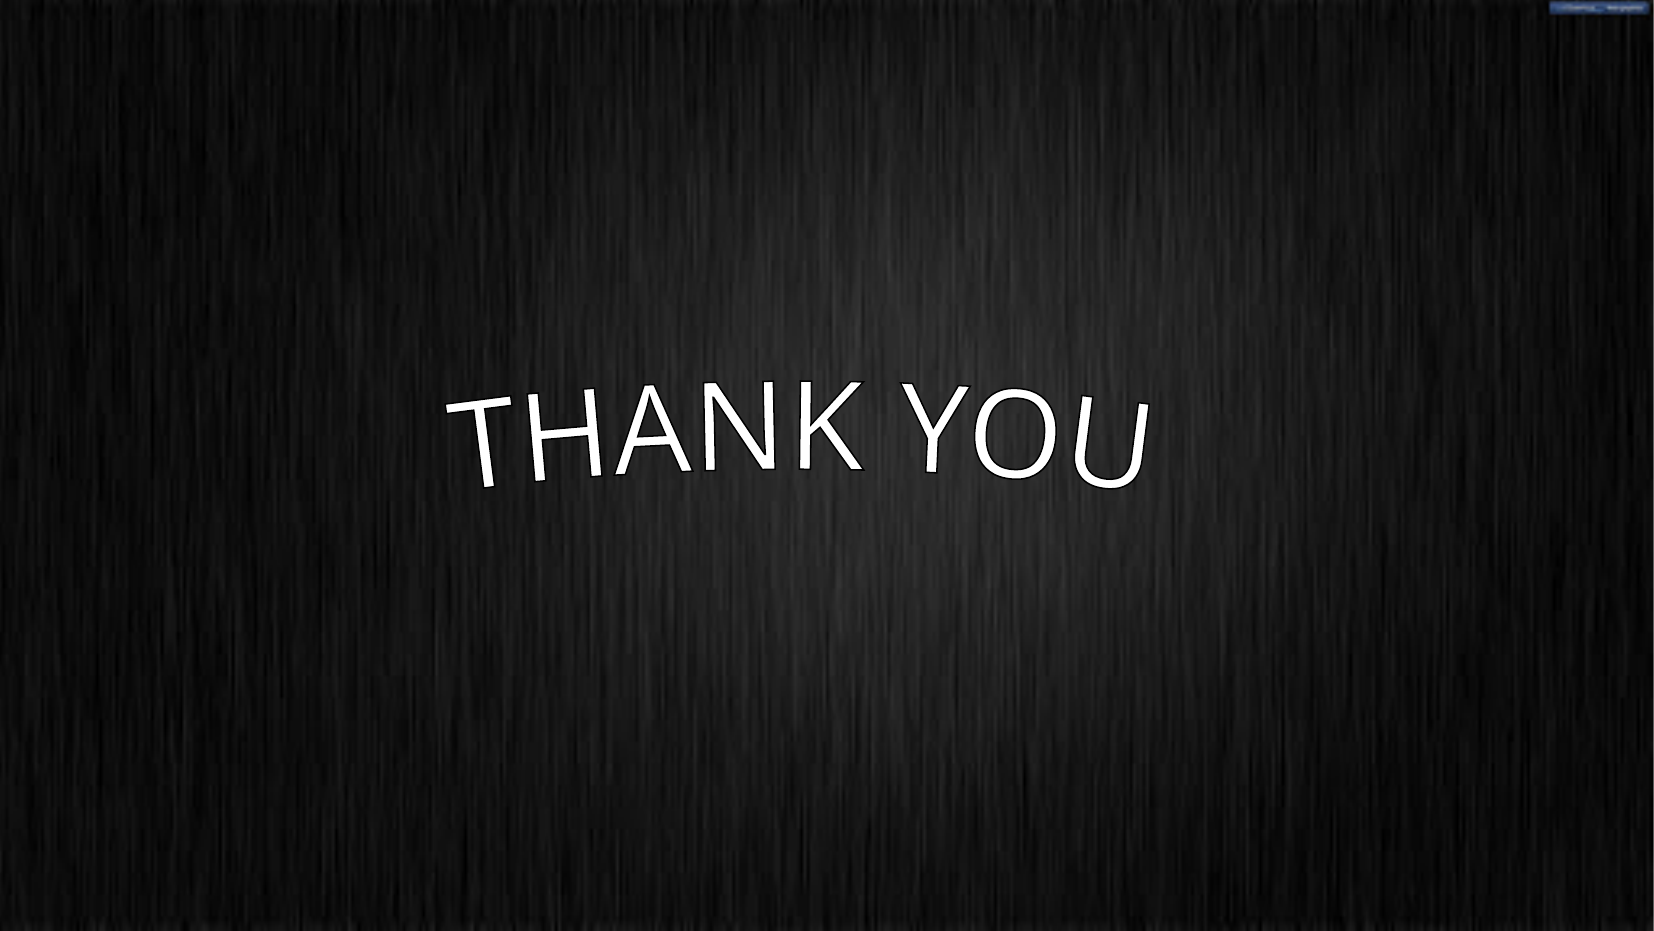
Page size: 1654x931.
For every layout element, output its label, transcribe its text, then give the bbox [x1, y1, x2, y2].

text_box THANK YOU [703, 381, 776, 471]
text_box THANK YOU [527, 388, 603, 482]
text_box THANK YOU [445, 395, 512, 489]
picture [0, 0, 1654, 931]
text_box THANK YOU [900, 382, 971, 473]
text_box THANK YOU [614, 384, 693, 476]
text_box THANK YOU [799, 381, 864, 471]
text_box THANK YOU [974, 388, 1057, 480]
text_box THANK YOU [1074, 395, 1150, 489]
